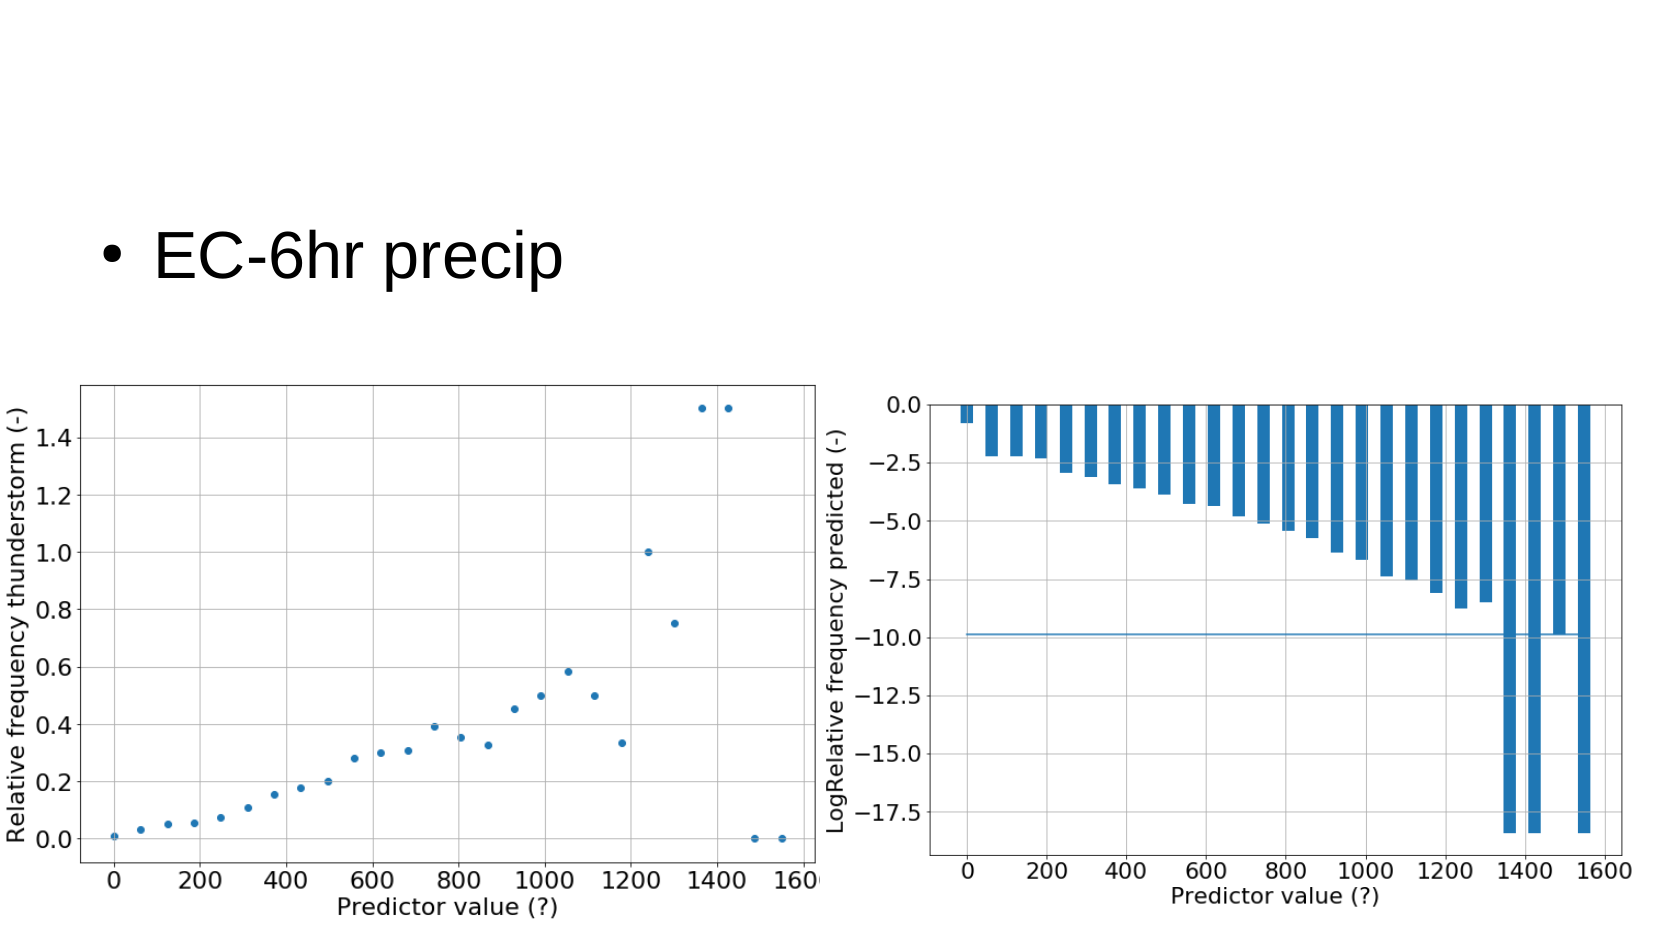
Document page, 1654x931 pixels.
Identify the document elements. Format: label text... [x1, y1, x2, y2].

picture [0, 374, 1640, 927]
list EC-6hr precip [82, 217, 1571, 389]
